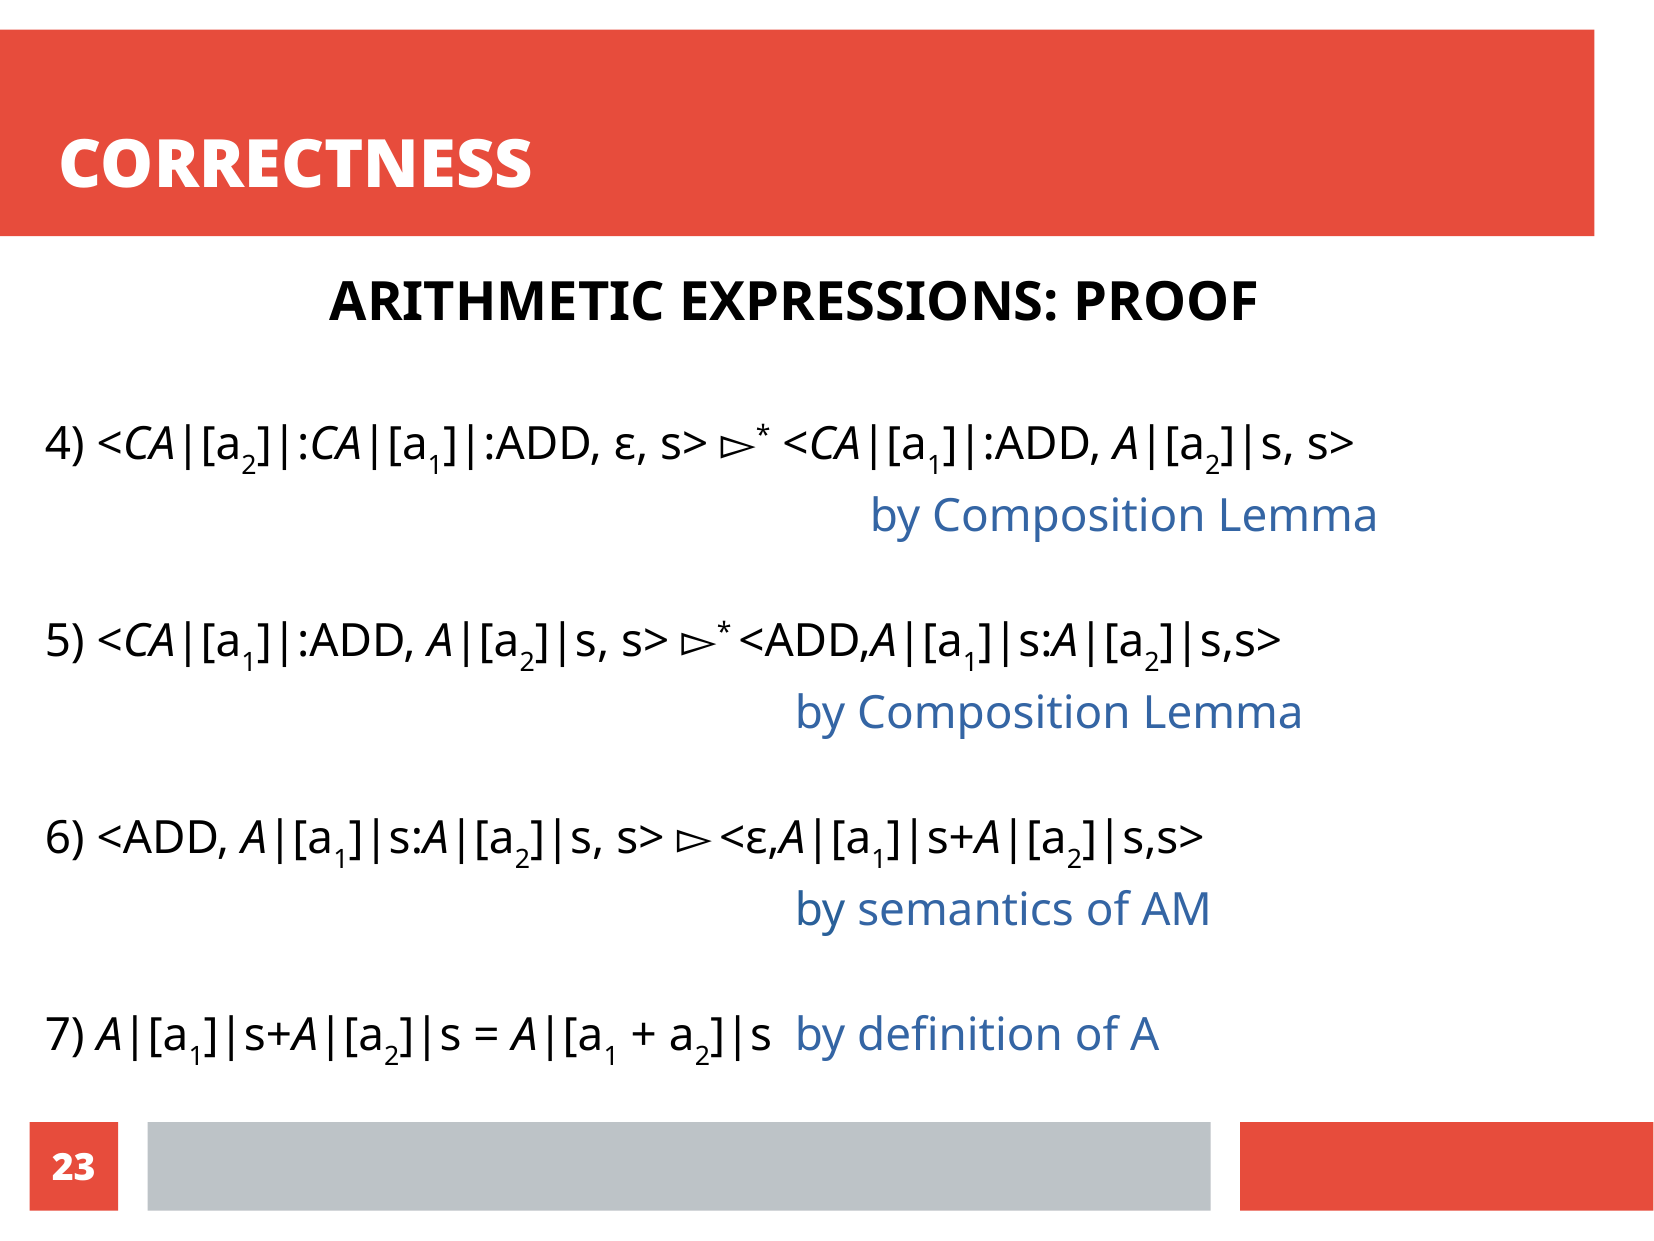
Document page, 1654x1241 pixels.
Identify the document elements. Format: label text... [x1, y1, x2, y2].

text_box ARITHMETIC EXPRESSIONS: PROOF 4) <CA|[a2]|:CA|[a1]|:ADD, ε, s> ▻* <CA|[a1]|:ADD, A|[a2]|s, s> by Composition Lemma 5) <CA|[a1]|:ADD, A|[a2]|s, s> ▻* <ADD,A|[a1]|s:A|[a2]|s,s> by Composition Lemma 6) <ADD, A|[a1]|s:A|[a2]|s, s> ▻ <ε,A|[a1]|s+A|[a2]|s,s> by semantics of AM 7) A|[a1]|s+A|[a2]|s = A|[a1 + a2]|s by definition of A [30, 255, 1561, 1117]
title CORRECTNESS [59, 59, 1595, 207]
